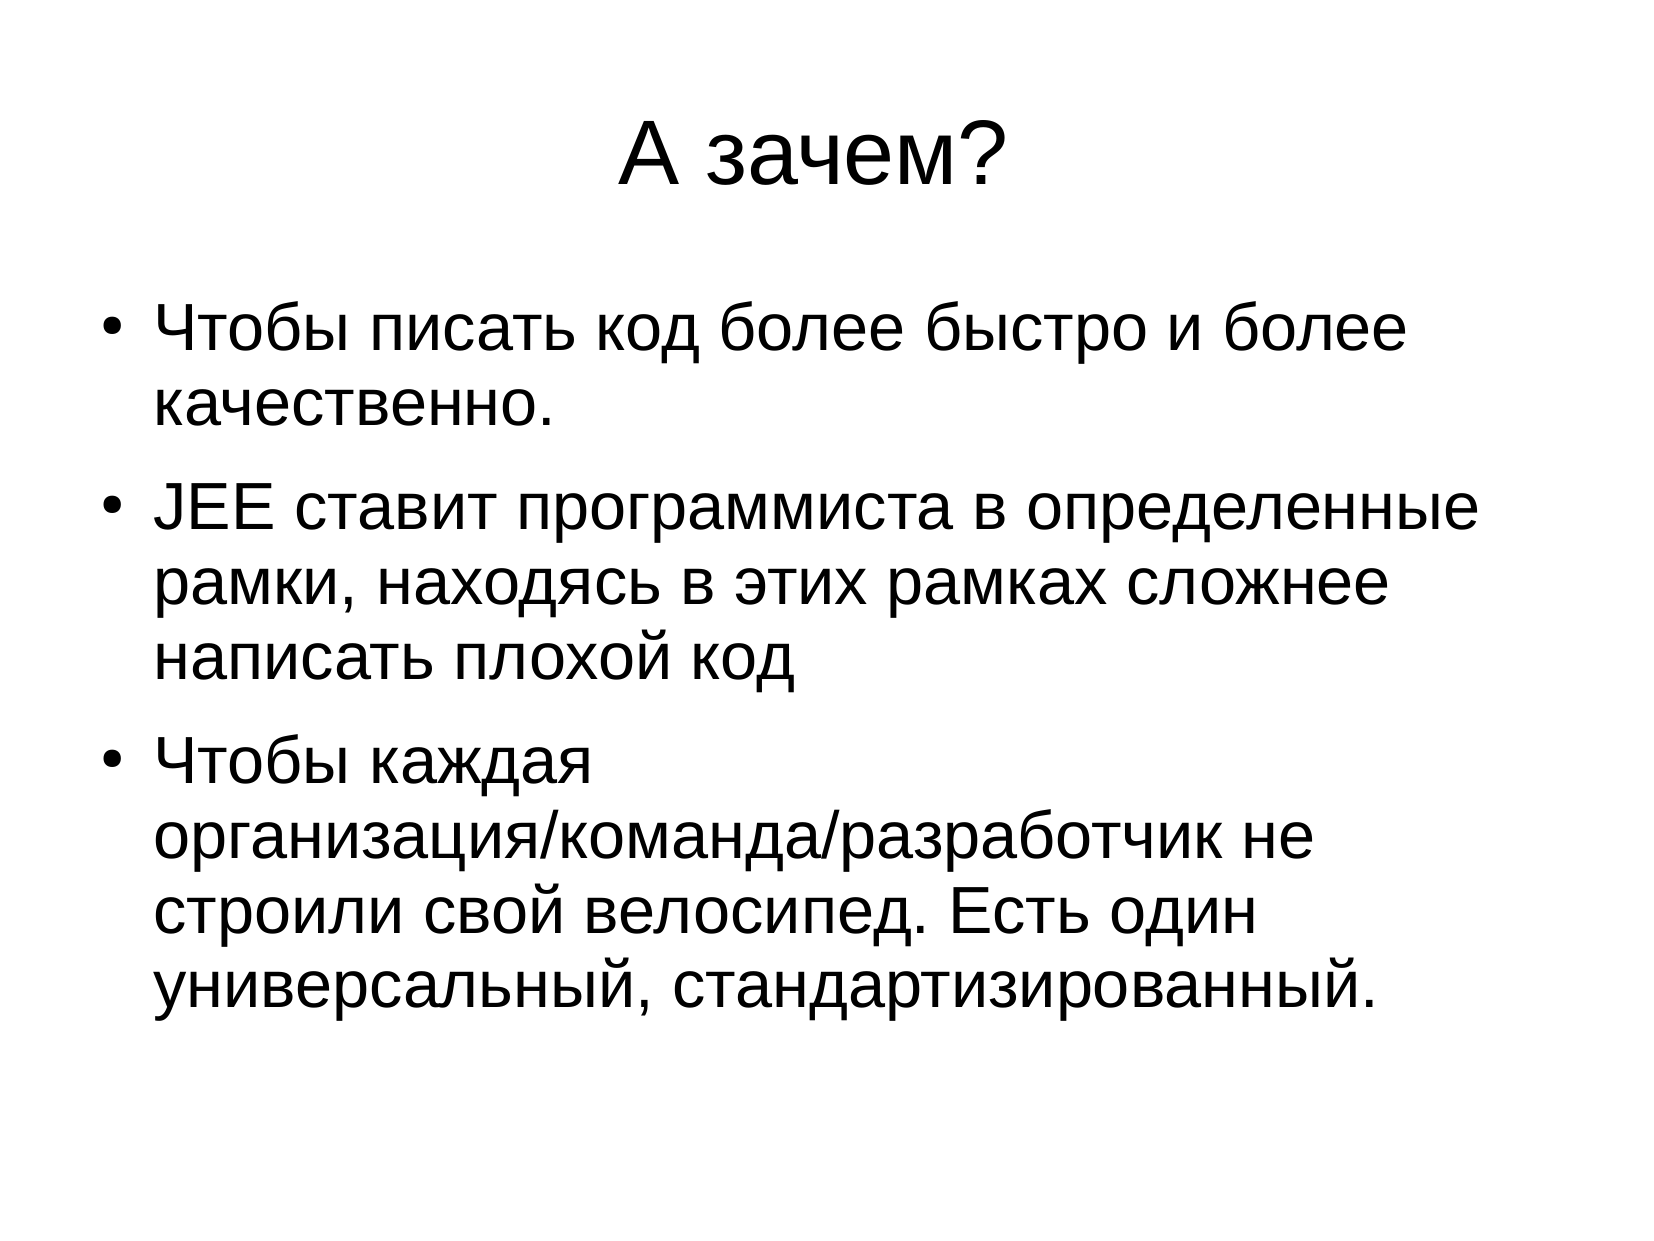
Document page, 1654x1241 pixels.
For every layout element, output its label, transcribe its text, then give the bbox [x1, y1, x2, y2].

list Чтобы писать код более быстро и более качественно. JEE ставит программиста в определенные рамки, находясь в этих рамках сложнее написать плохой код Чтобы каждая организация/команда/разработчик не строили свой велосипед. Есть один универсальный, стандартизированный. [82, 290, 1571, 1023]
title А зачем? [82, 49, 1571, 257]
